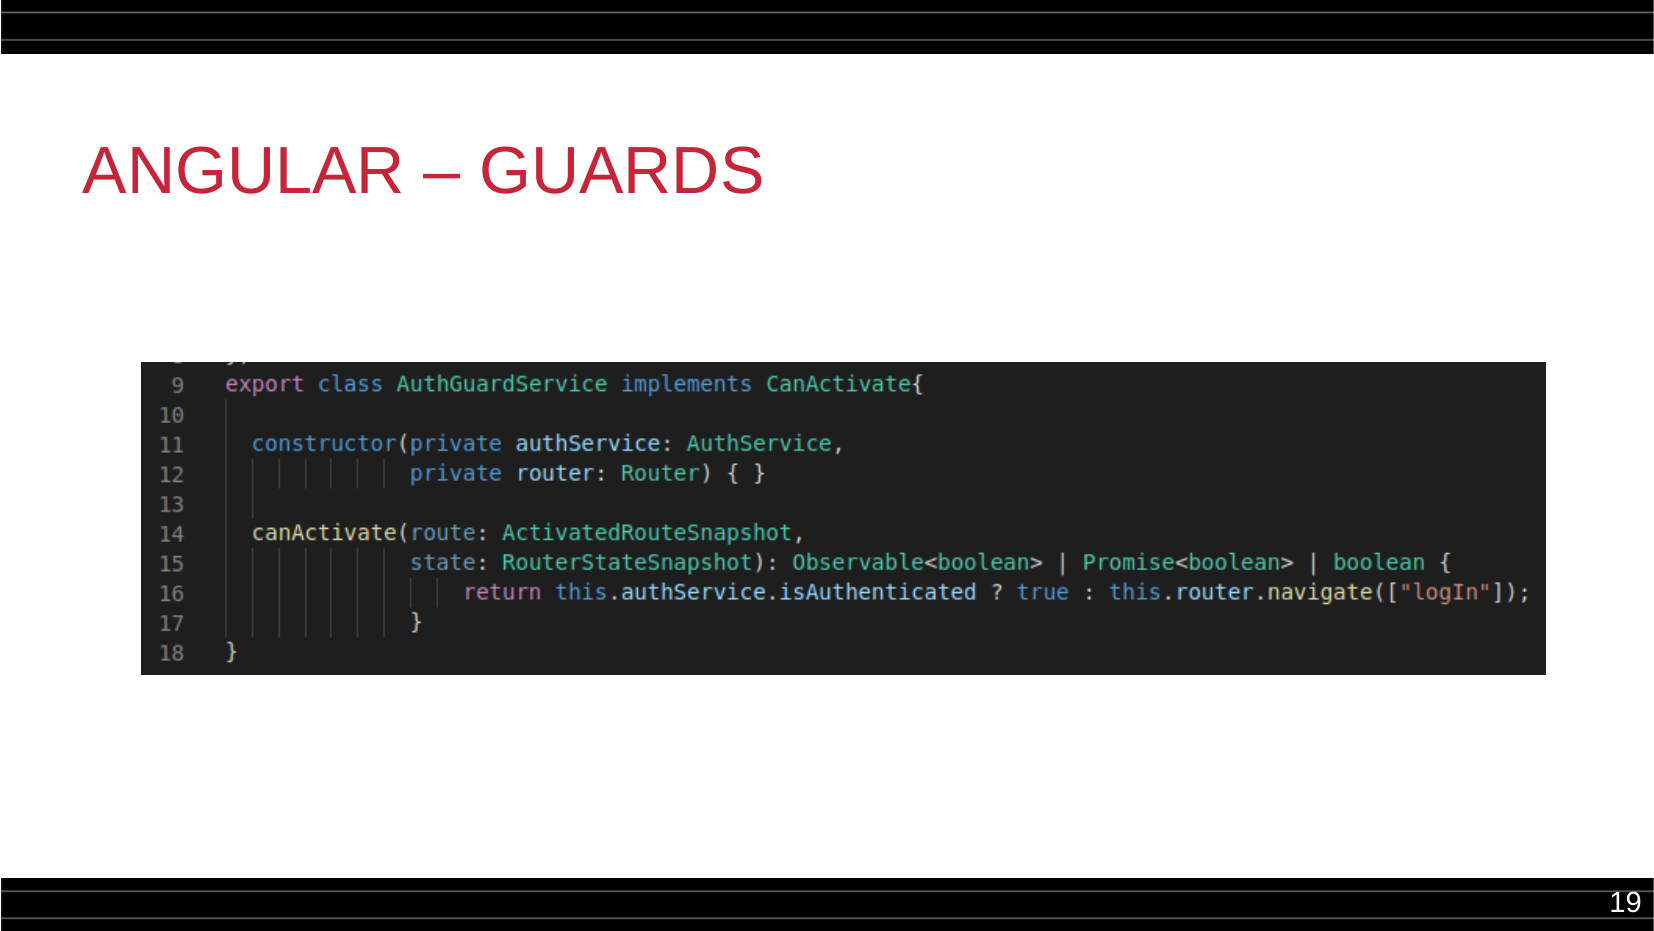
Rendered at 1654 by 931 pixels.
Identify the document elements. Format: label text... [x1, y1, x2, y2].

title ANGULAR – GUARDS [82, 92, 1571, 249]
picture [1, 0, 1654, 54]
picture [1, 878, 1654, 931]
picture [141, 362, 1546, 676]
